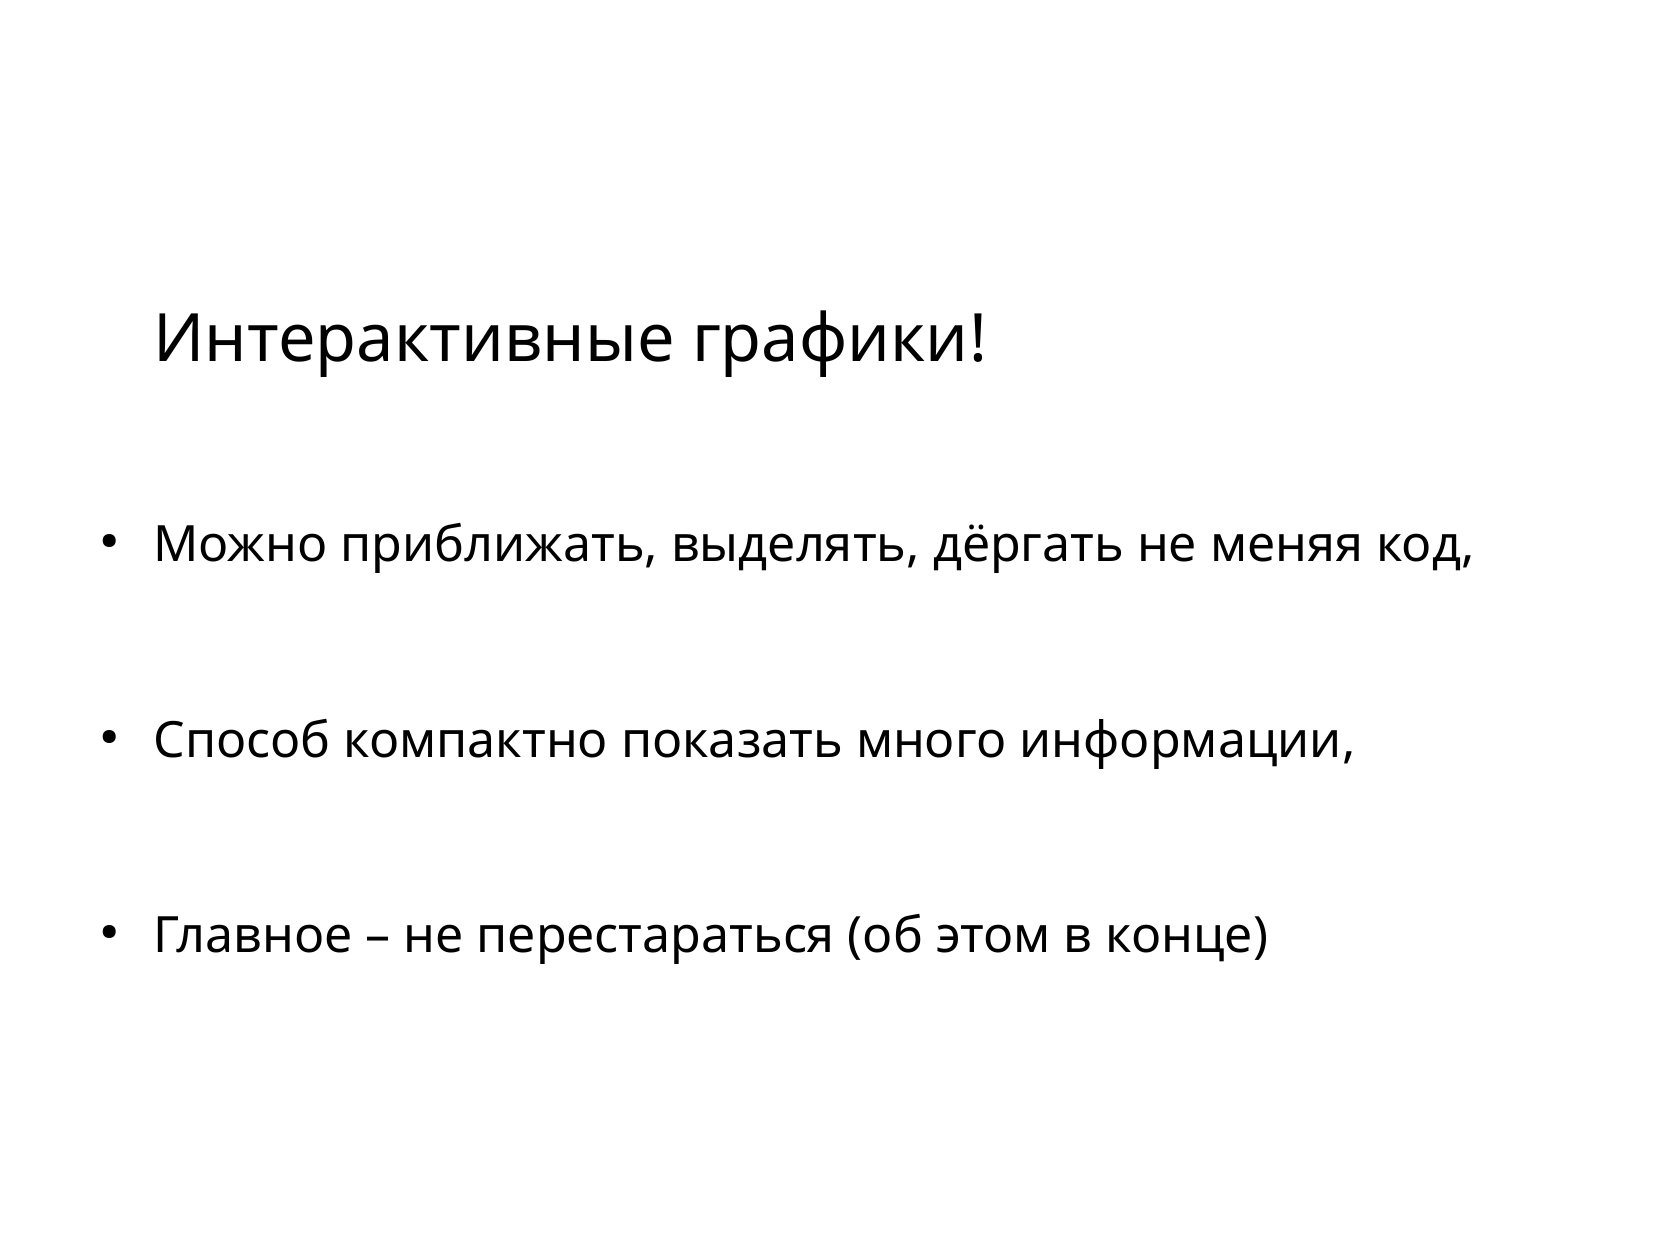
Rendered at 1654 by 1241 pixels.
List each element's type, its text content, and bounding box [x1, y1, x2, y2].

list Интерактивные графики! Можно приближать, выделять, дёргать не меняя код, Способ компактно показать много информации, Главное – не перестараться (об этом в конце) [82, 290, 1571, 1010]
